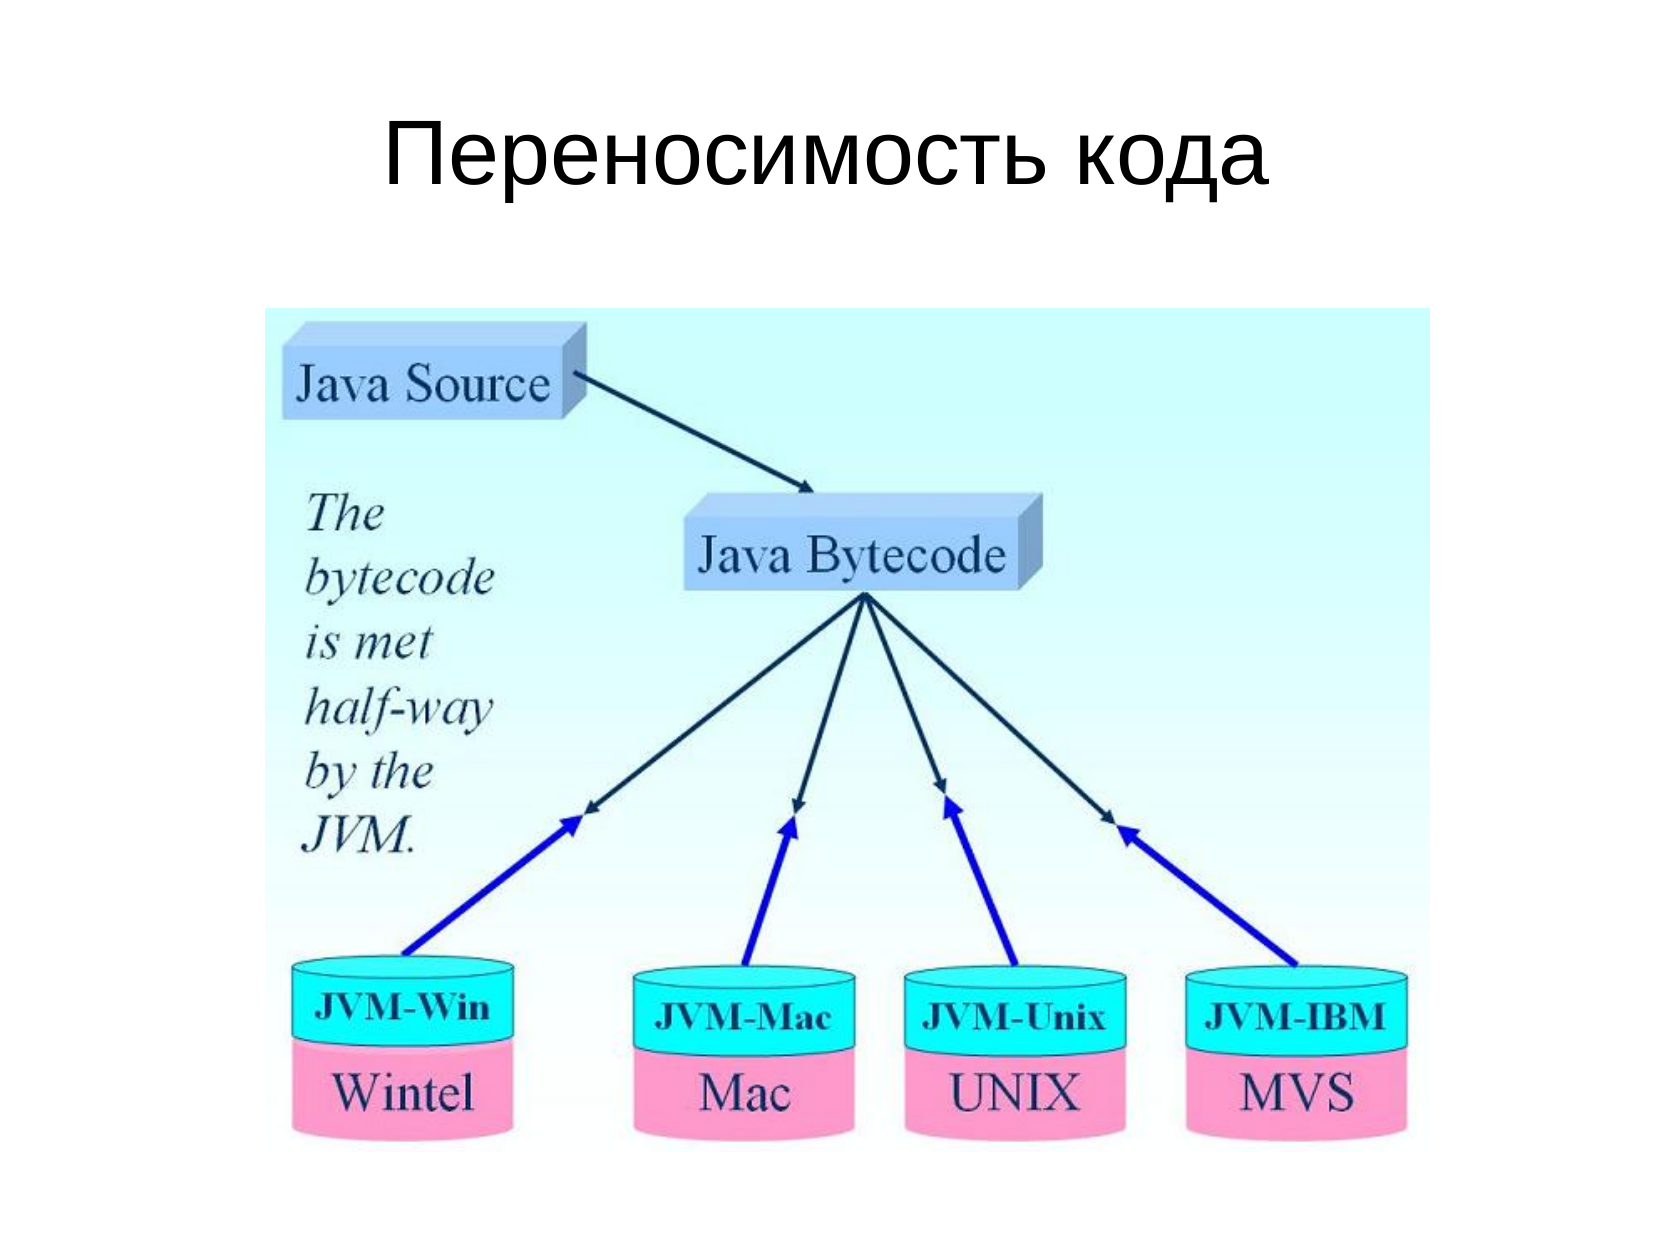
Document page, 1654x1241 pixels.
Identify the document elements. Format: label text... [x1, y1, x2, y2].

title Переносимость кода [82, 49, 1571, 257]
picture [265, 308, 1430, 1152]
